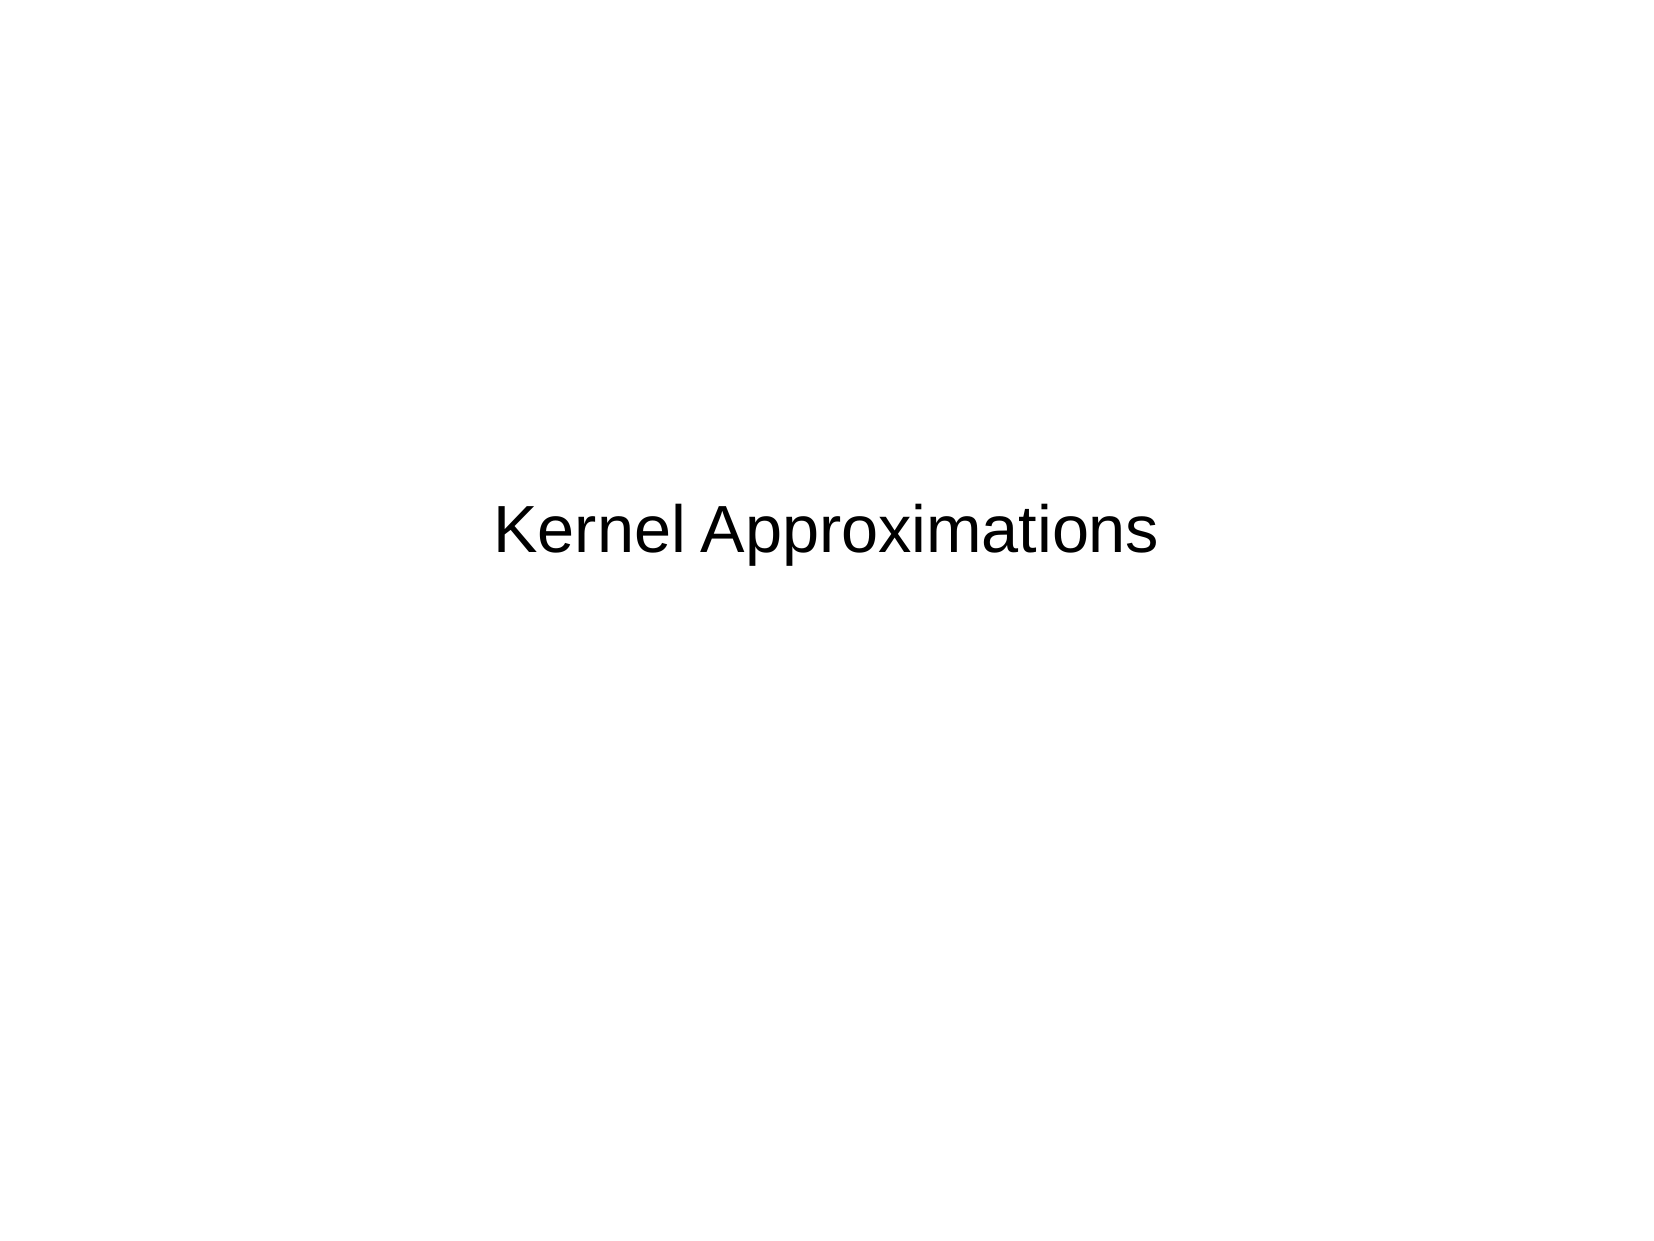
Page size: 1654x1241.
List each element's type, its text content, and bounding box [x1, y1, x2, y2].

subtitle Kernel Approximations [82, 49, 1571, 1010]
